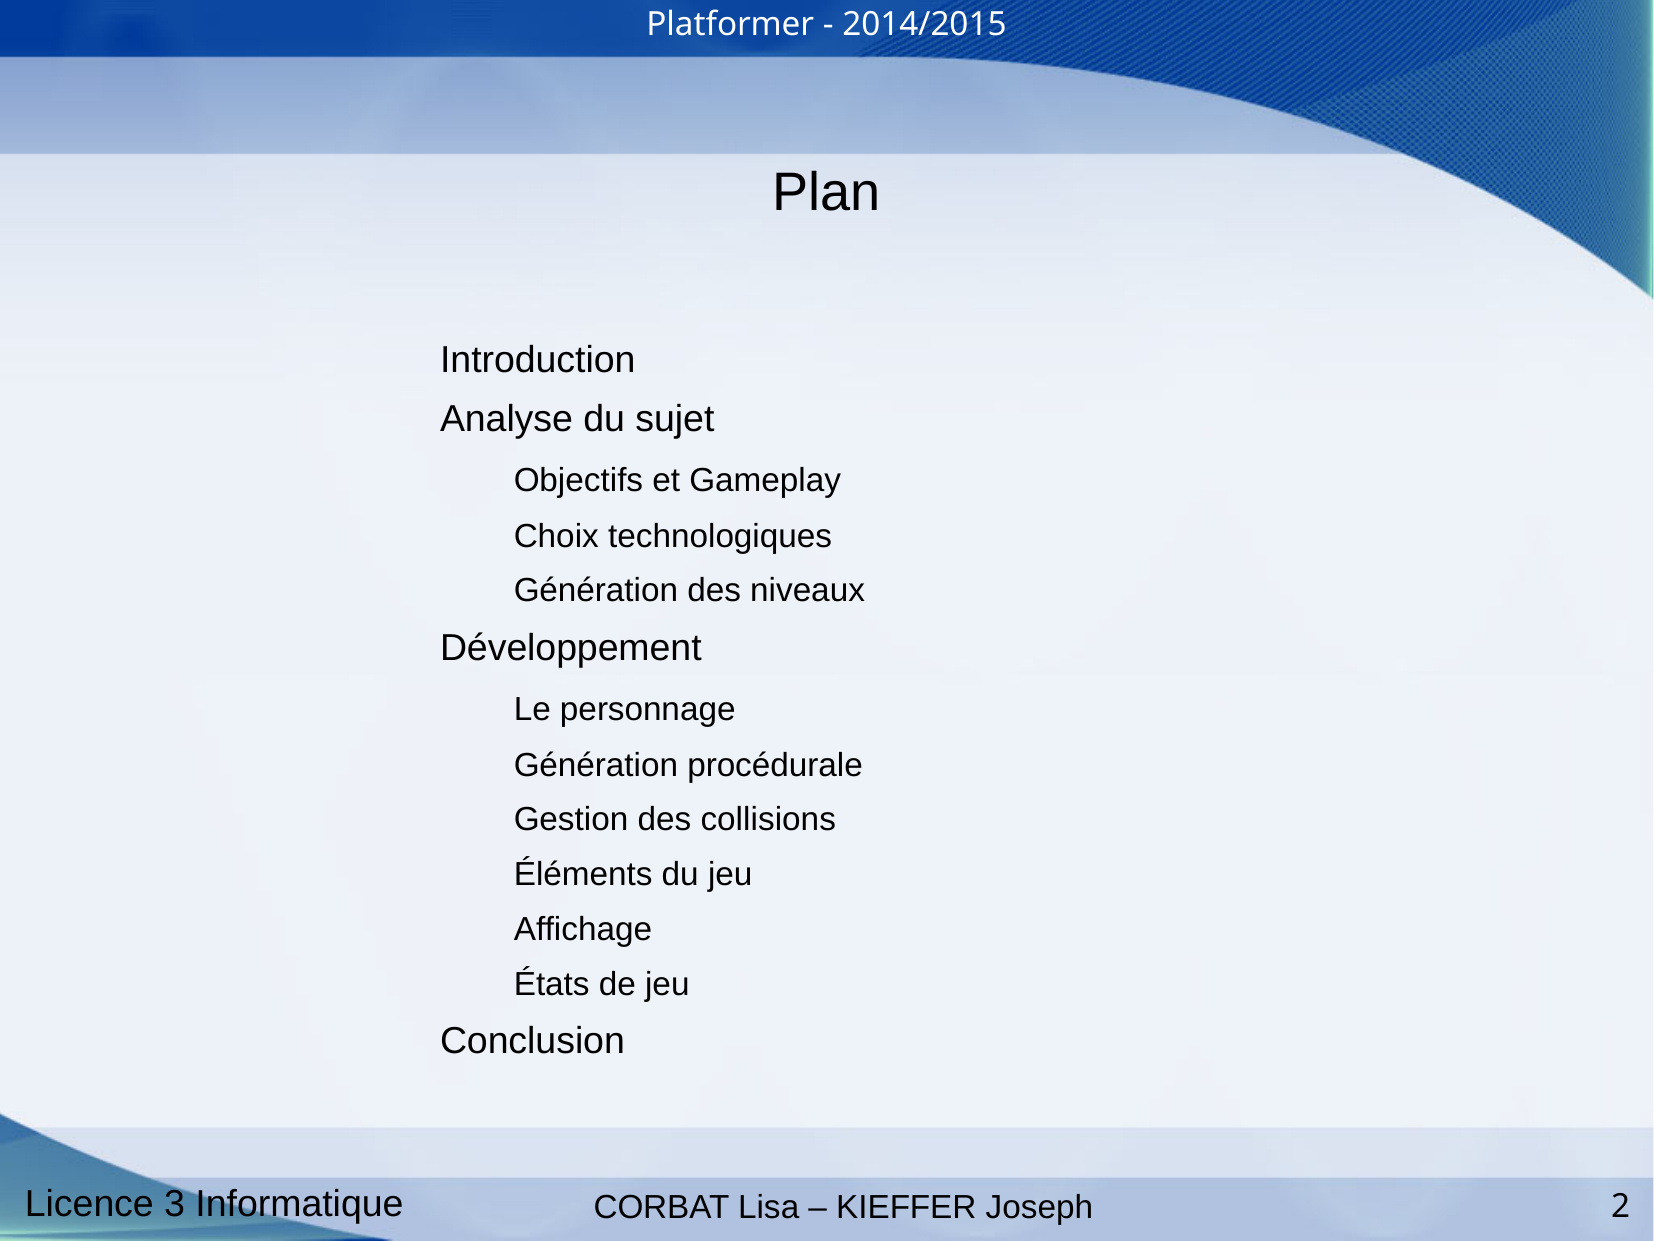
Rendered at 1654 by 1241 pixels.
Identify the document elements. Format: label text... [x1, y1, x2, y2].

picture [0, 0, 1654, 153]
picture [0, 229, 1654, 1241]
text_box Introduction Analyse du sujet Objectifs et Gameplay Choix technologiques Génération des niveaux Développement Le personnage Génération procédurale Gestion des collisions Éléments du jeu Affichage États de jeu Conclusion [425, 330, 1441, 1072]
text_box Plan [0, 153, 1654, 229]
